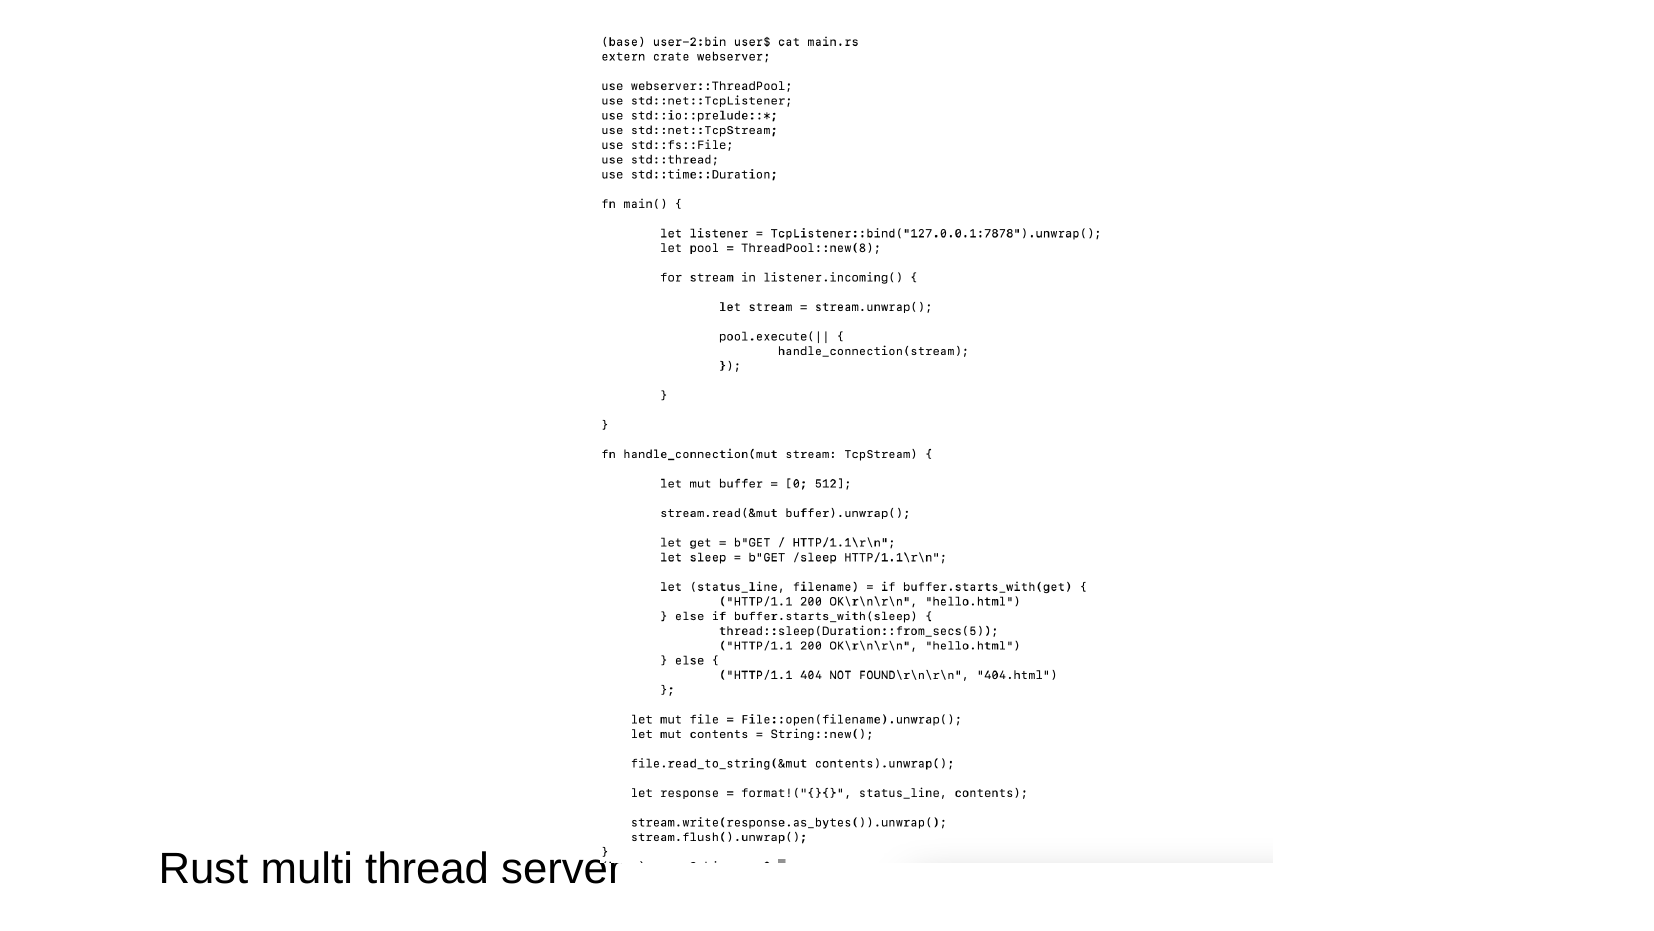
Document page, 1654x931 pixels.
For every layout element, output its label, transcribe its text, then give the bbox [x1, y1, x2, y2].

picture [600, 35, 1273, 863]
text_box Rust multi thread server [143, 836, 639, 901]
